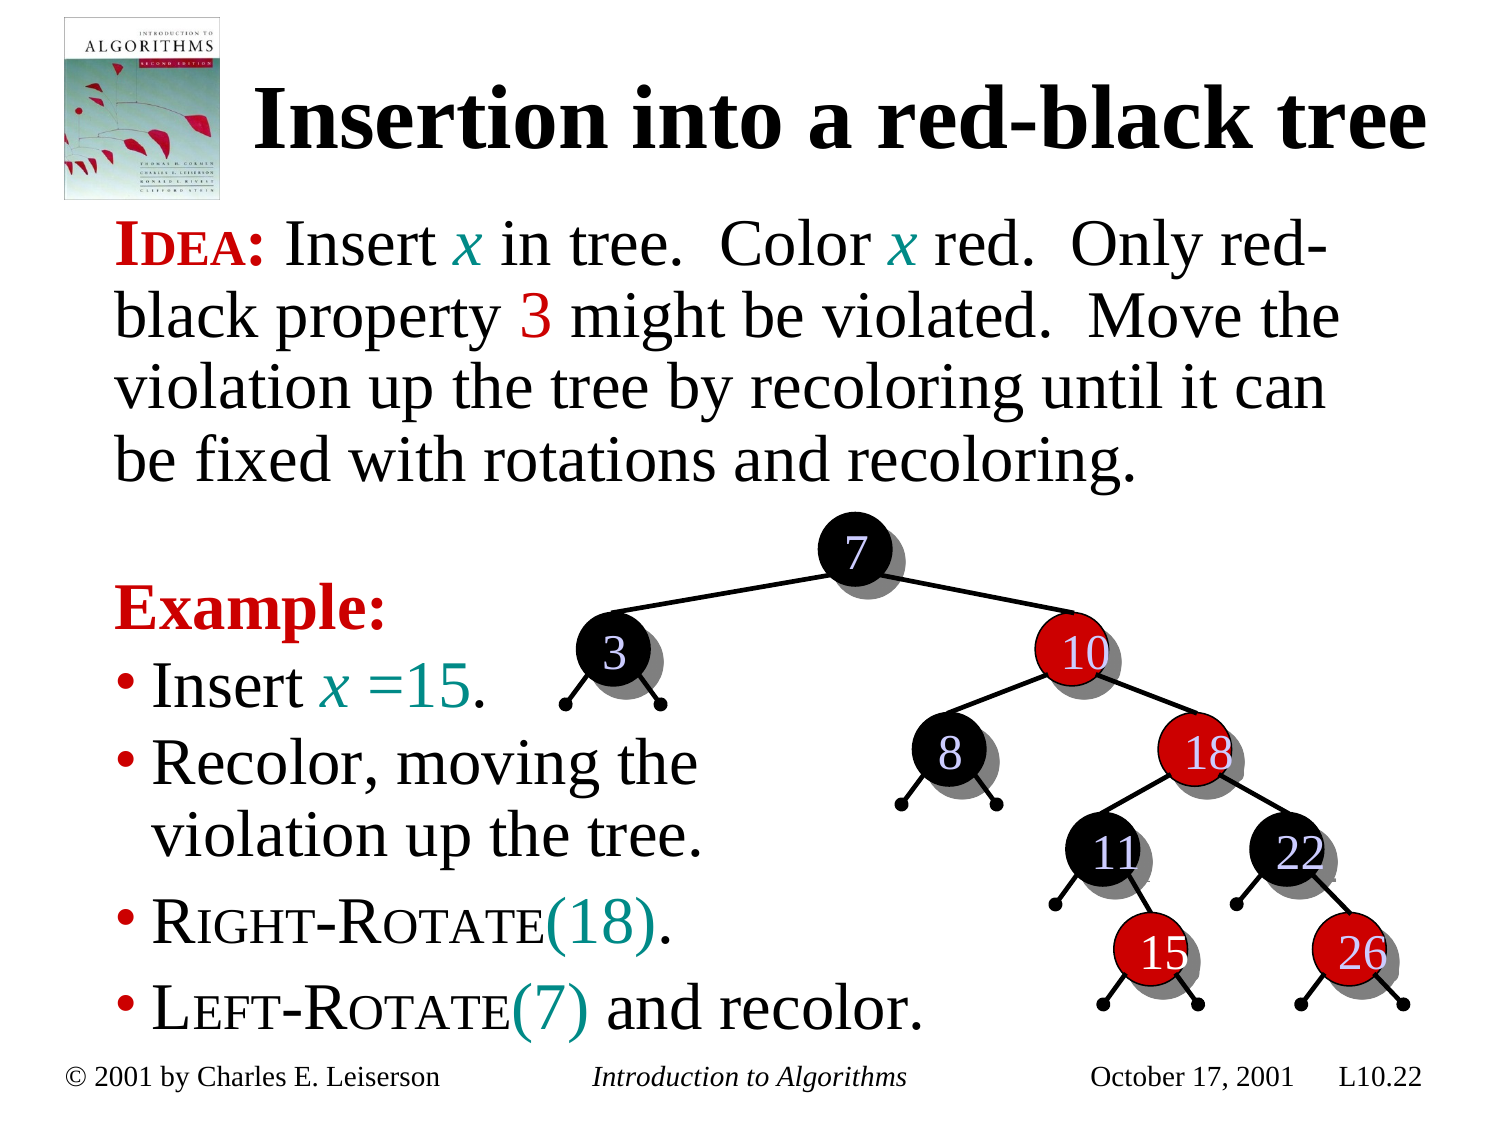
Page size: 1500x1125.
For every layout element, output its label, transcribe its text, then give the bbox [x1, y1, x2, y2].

text_box 8 [912, 712, 986, 787]
text_box 18 [1215, 738, 1226, 751]
text_box Insert x =15. [99, 633, 504, 719]
text_box 22 [1250, 812, 1324, 887]
title Insertion into a red-black tree [237, 24, 1475, 213]
text_box 10 [1035, 612, 1109, 686]
text_box LEFT-ROTATE(7) and recolor. [99, 954, 941, 1051]
text_box Recolor, moving the violation up the tree. [99, 719, 738, 879]
picture [64, 17, 220, 200]
text_box Example: [99, 554, 405, 633]
text_box IDEA: Insert x in tree. Color x red. Only red-black property 3 might be violated. Move the violation up the tree by recoloring until it can be fixed with rotations and recoloring. [99, 199, 1366, 504]
text_box 10 [1091, 638, 1104, 668]
text_box RIGHT-ROTATE(18). [99, 868, 689, 954]
text_box 11 [1065, 812, 1140, 887]
text_box 26 [1312, 912, 1387, 986]
text_box 18 [1214, 753, 1227, 768]
text_box Introduction to Algorithms [577, 1051, 923, 1101]
text_box 3 [576, 612, 651, 686]
text_box 26 [1369, 952, 1381, 968]
text_box 7 [818, 512, 892, 587]
text_box October 17, 2001 L10.<number> [982, 1049, 1438, 1101]
text_box 18 [1158, 712, 1232, 787]
text_box Example: [295, 601, 306, 626]
text_box 15 [1113, 912, 1188, 986]
